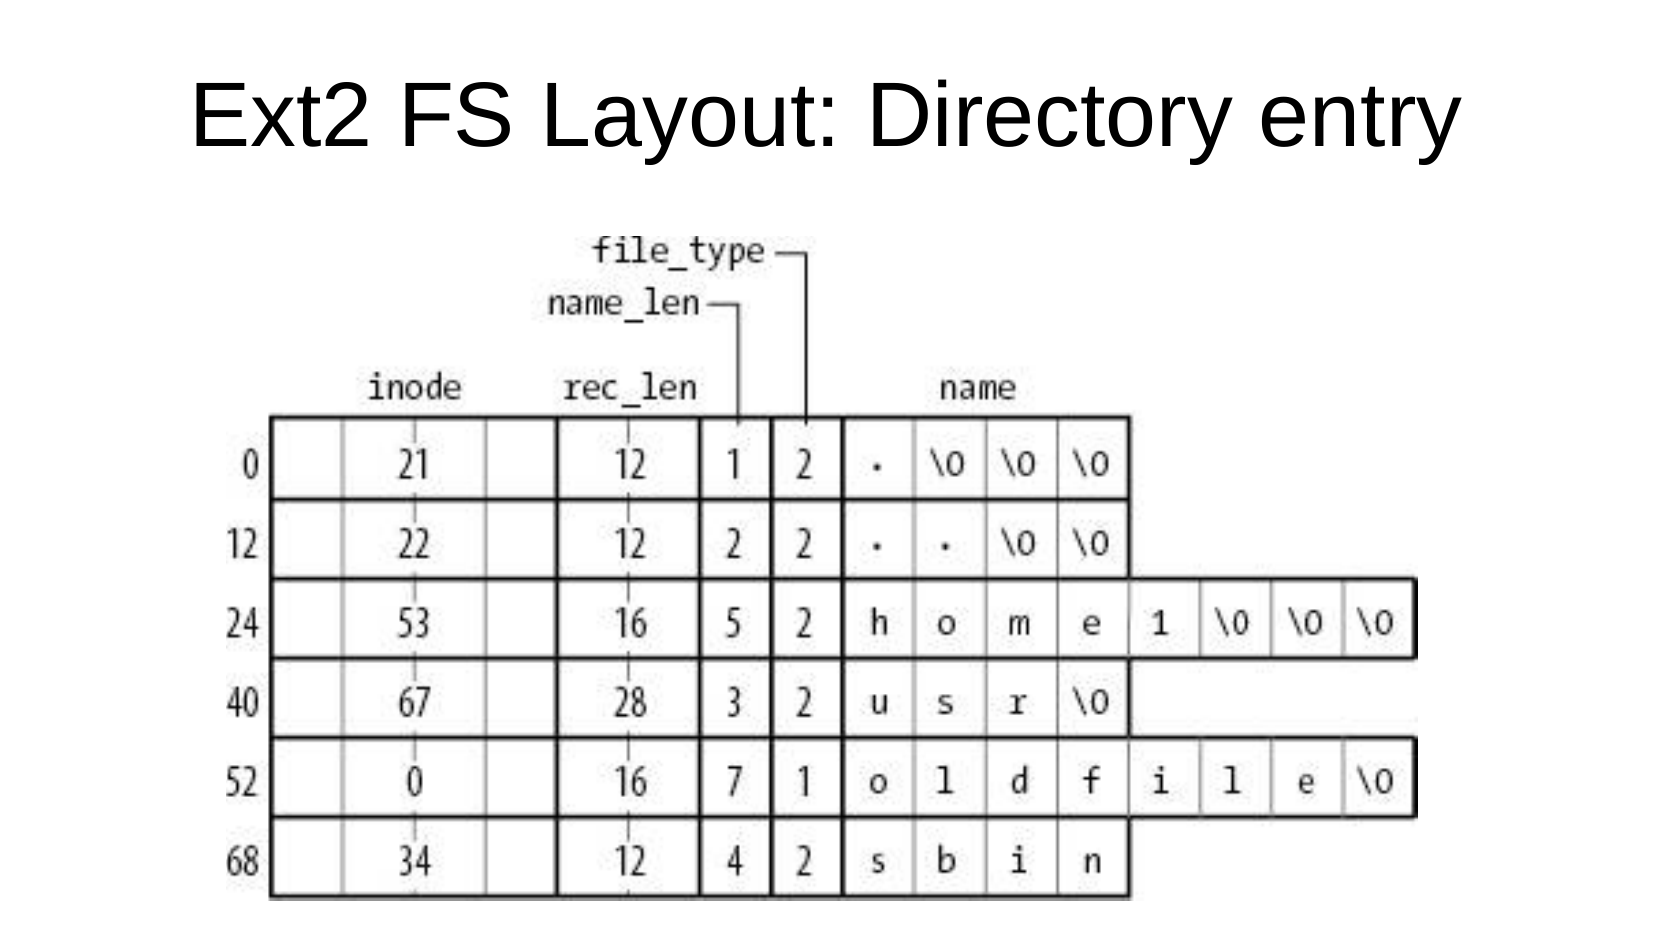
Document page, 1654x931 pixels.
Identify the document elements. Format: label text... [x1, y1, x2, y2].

title Ext2 FS Layout: Directory entry [82, 37, 1571, 193]
picture [226, 236, 1418, 901]
